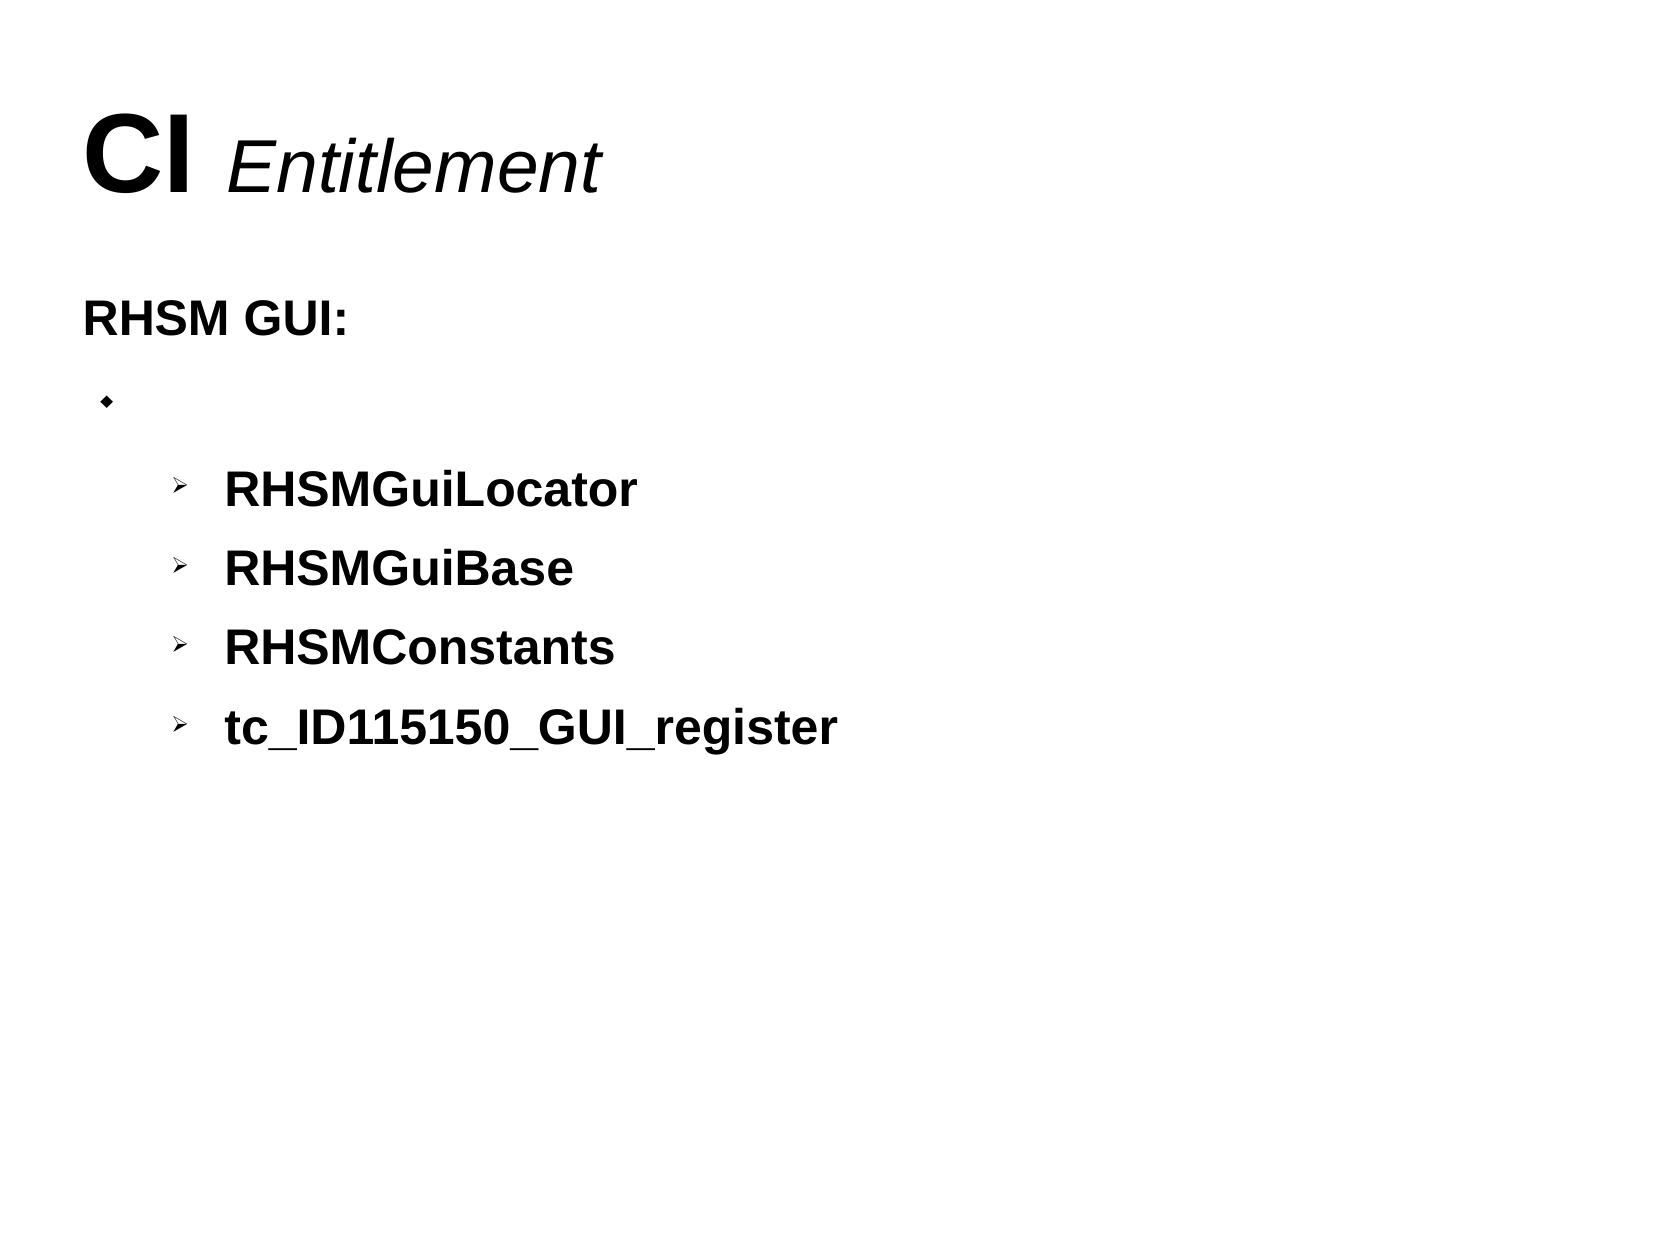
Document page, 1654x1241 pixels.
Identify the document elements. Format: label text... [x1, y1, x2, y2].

list RHSM GUI: RHSMGuiLocator RHSMGuiBase RHSMConstants tc_ID115150_GUI_register [82, 290, 1571, 1081]
title CI Entitlement [82, 49, 1571, 257]
